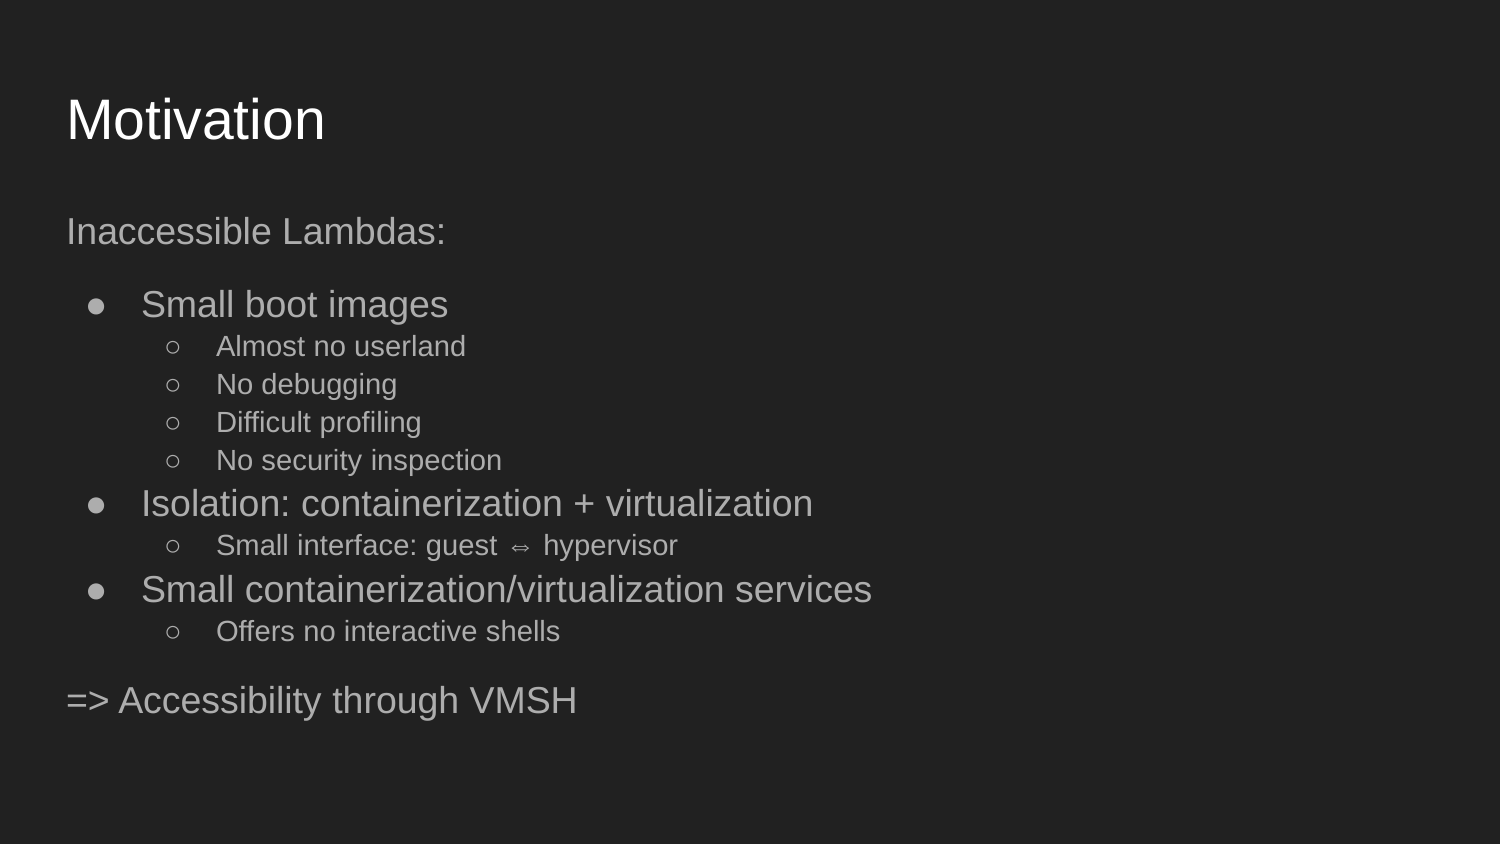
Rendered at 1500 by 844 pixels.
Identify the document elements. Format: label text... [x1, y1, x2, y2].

list Inaccessible Lambdas: Small boot images Almost no userland No debugging Difficult profiling No security inspection Isolation: containerization + virtualization Small interface: guest ⇔ hypervisor Small containerization/virtualization services Offers no interactive shells => Accessibility through VMSH [51, 189, 1449, 750]
title Motivation [51, 72, 1449, 167]
